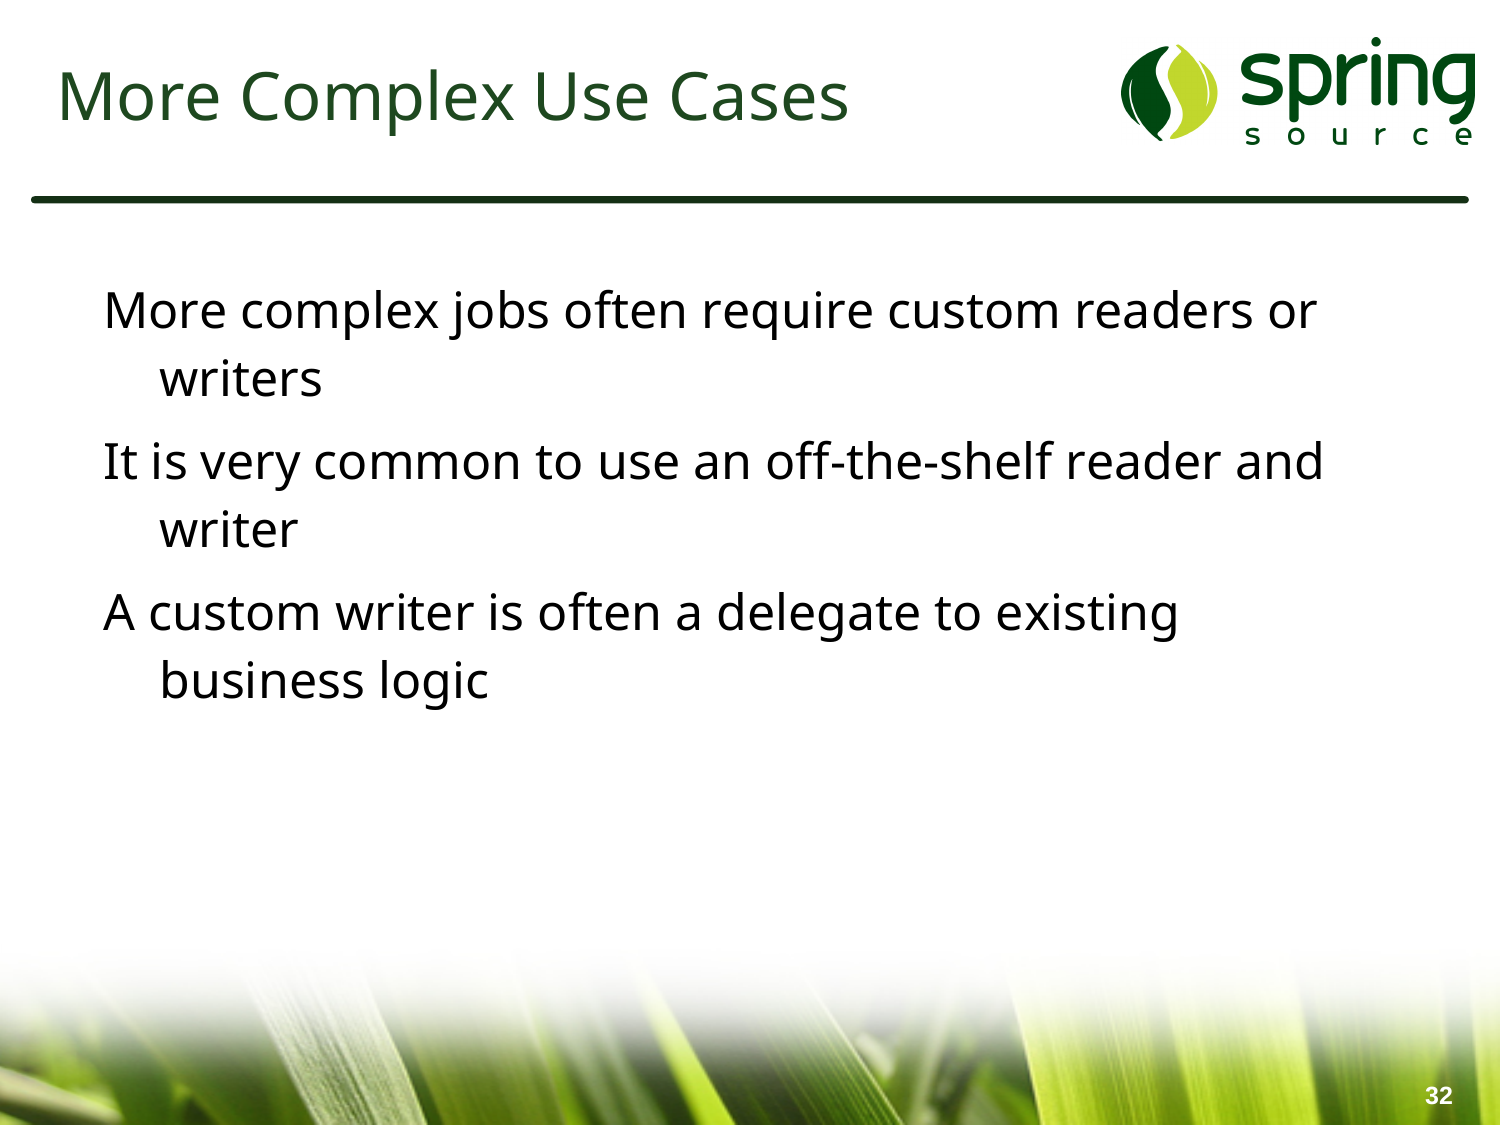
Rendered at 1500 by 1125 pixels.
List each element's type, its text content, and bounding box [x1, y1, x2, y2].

title More Complex Use Cases [56, 6, 1089, 183]
list More complex jobs often require custom readers or writers It is very common to use an off-the-shelf reader and writer A custom writer is often a delegate to existing business logic [103, 275, 1394, 923]
picture [0, 944, 1500, 1125]
picture [1121, 37, 1475, 145]
